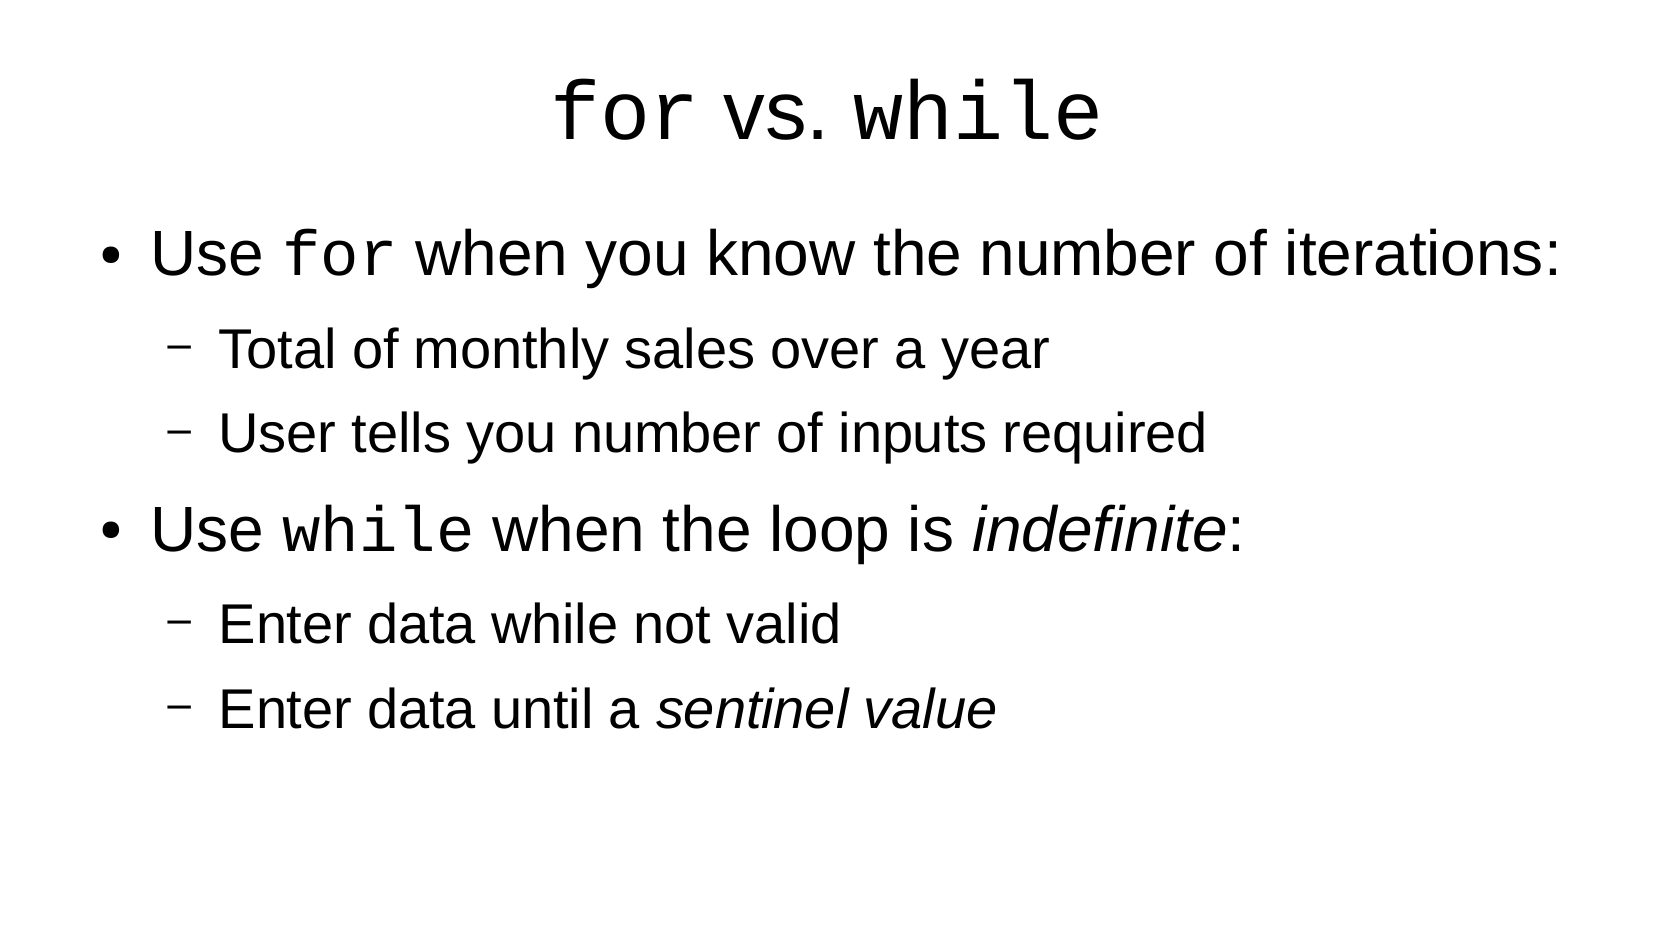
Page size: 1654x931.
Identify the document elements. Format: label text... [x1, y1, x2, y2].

list Use for when you know the number of iterations: Total of monthly sales over a year User tells you number of inputs required Use while when the loop is indefinite: Enter data while not valid Enter data until a sentinel value [82, 217, 1571, 758]
title for vs. while [82, 37, 1571, 193]
